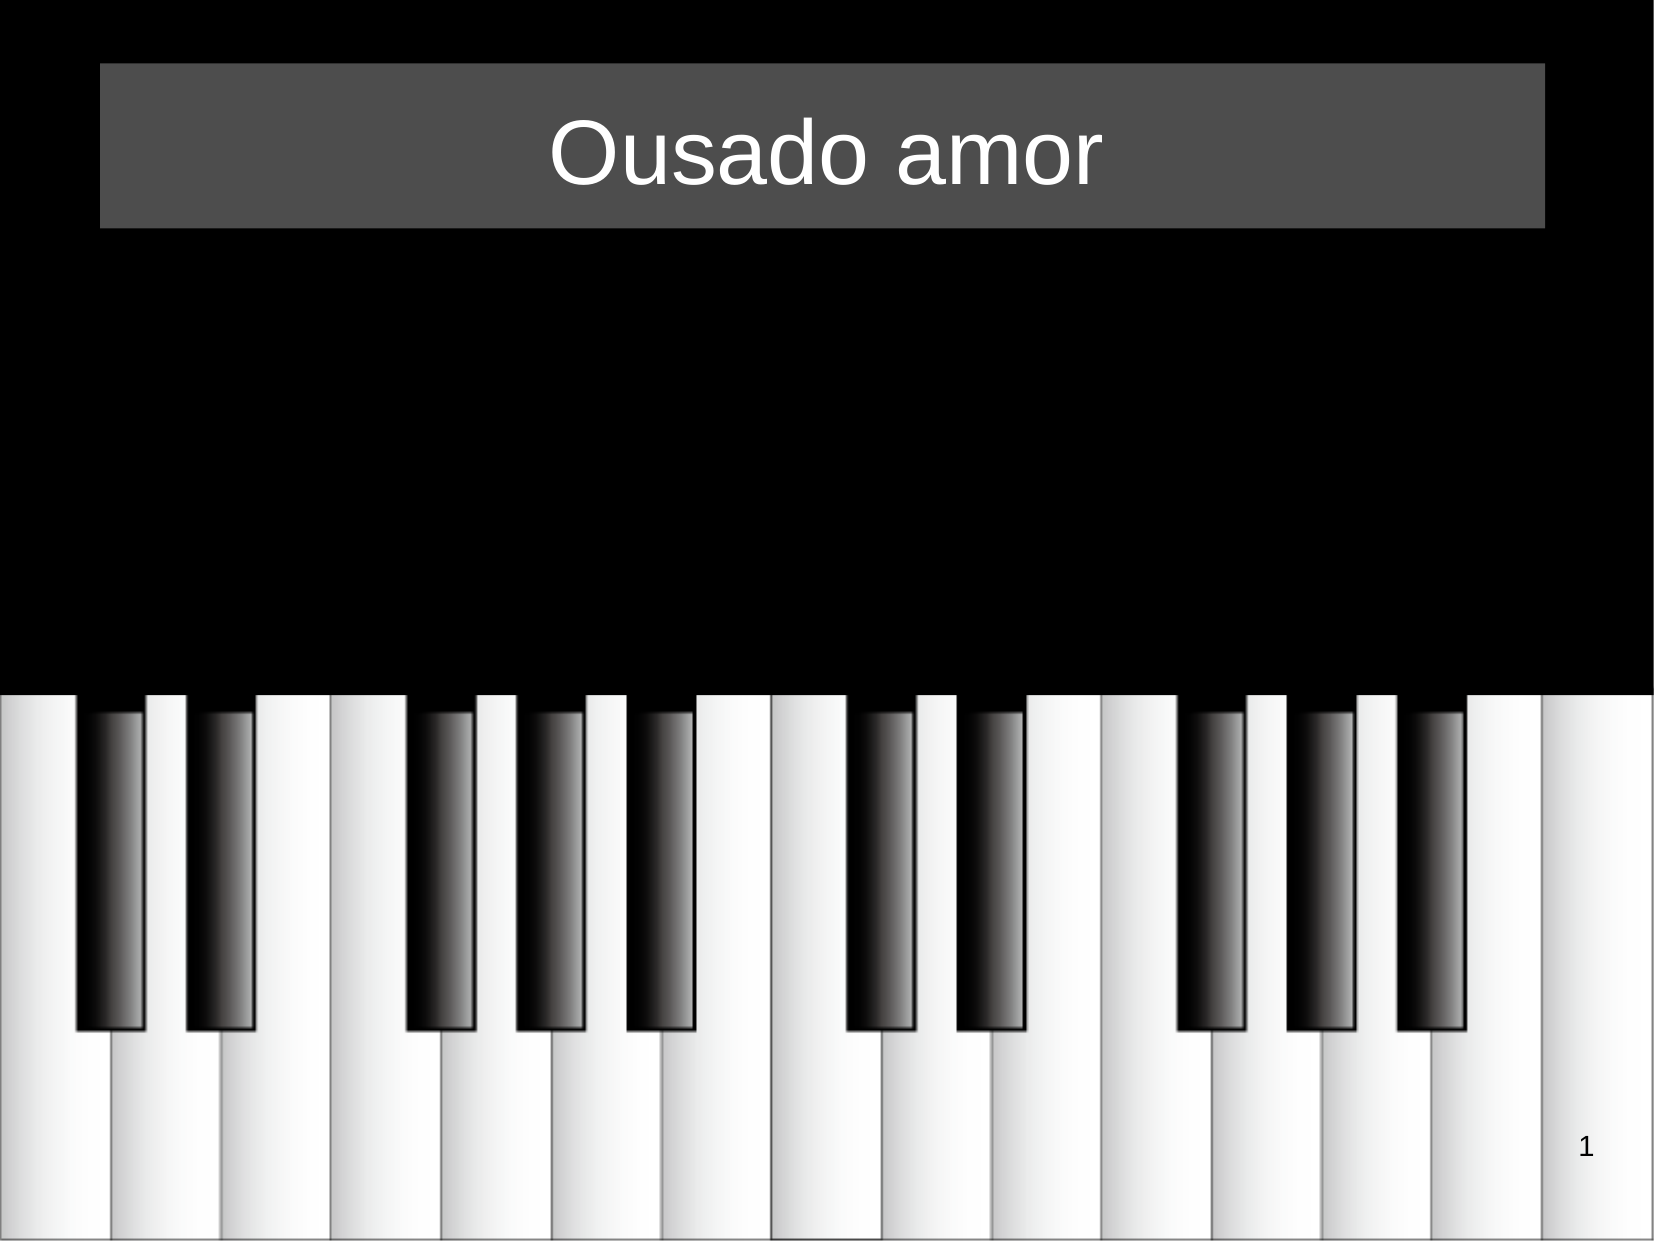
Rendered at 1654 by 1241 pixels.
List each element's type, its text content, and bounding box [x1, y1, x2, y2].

picture [0, 696, 1654, 1241]
title Ousado amor [82, 49, 1571, 257]
